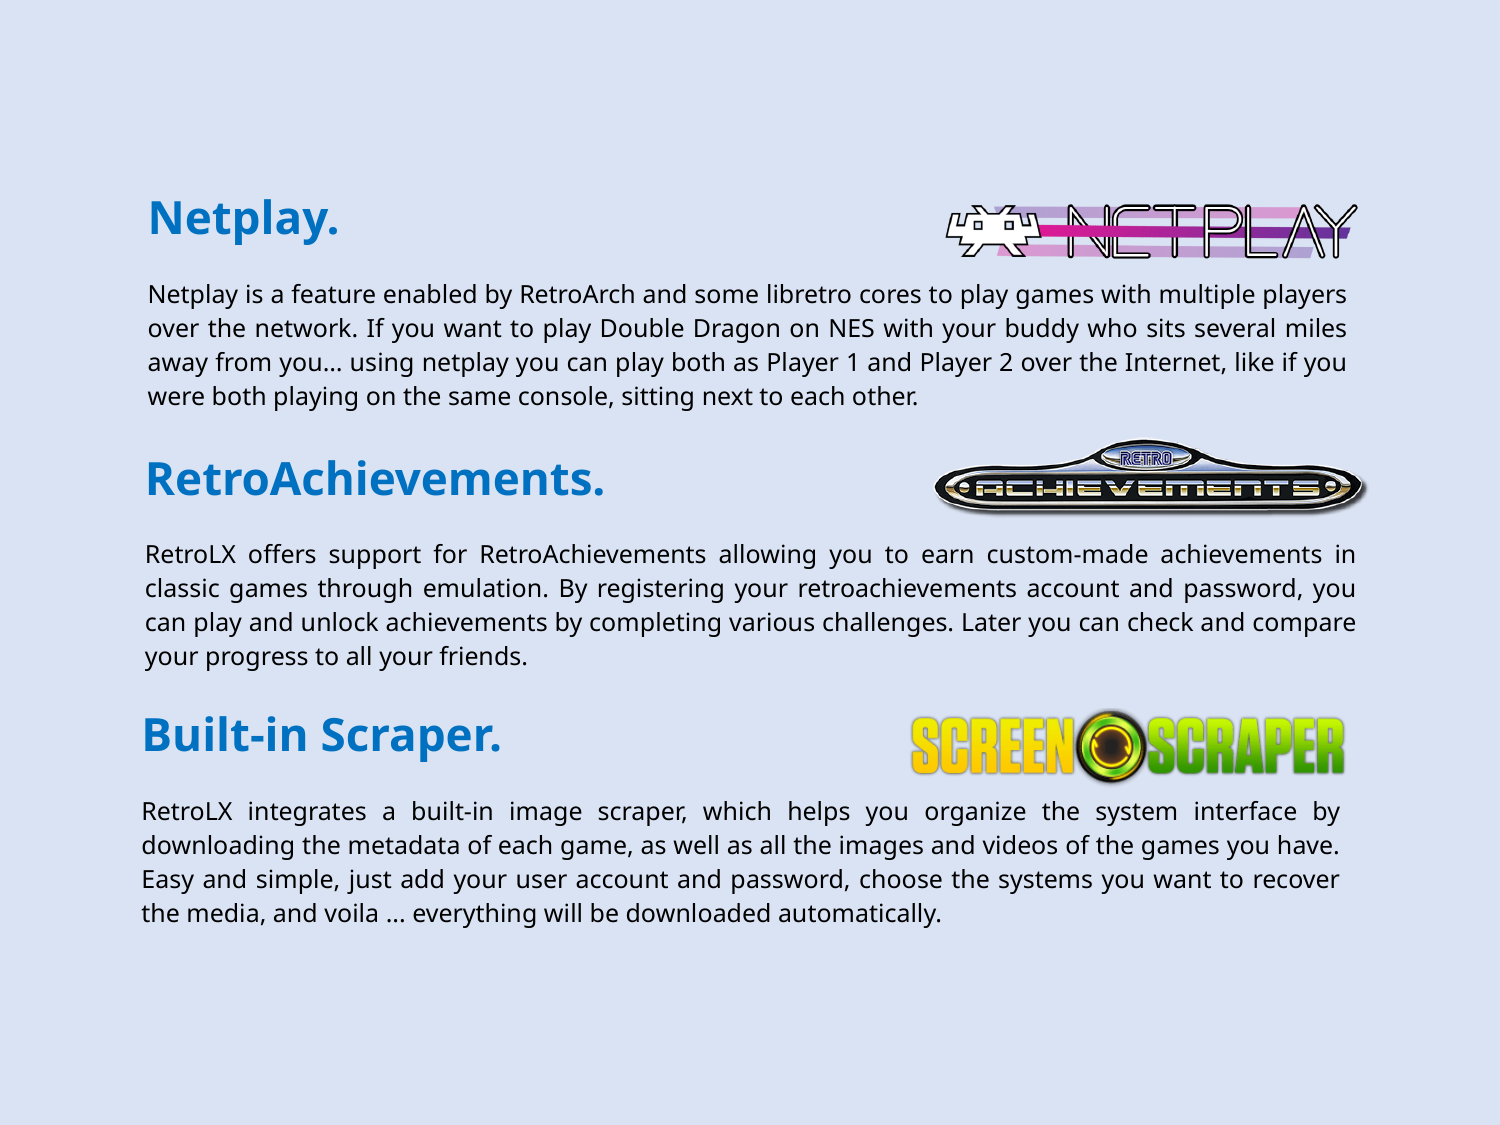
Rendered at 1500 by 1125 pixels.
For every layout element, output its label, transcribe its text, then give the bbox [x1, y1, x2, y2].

picture [933, 437, 1382, 526]
text_box Netplay. Netplay is a feature enabled by RetroArch and some libretro cores to play games with multiple players over the network. If you want to play Double Dragon on NES with your buddy who sits several miles away from you… using netplay you can play both as Player 1 and Player 2 over the Internet, like if you were both playing on the same console, sitting next to each other. [133, 178, 1370, 420]
text_box RetroAchievements. RetroLX offers support for RetroAchievements allowing you to earn custom-made achievements in classic games through emulation. By registering your retroachievements account and password, you can play and unlock achievements by completing various challenges. Later you can check and compare your progress to all your friends. [130, 438, 1374, 680]
text_box Built-in Scraper. RetroLX integrates a built-in image scraper, which helps you organize the system interface by downloading the metadata of each game, as well as all the images and videos of the games you have. Easy and simple, just add your user account and password, choose the systems you want to recover the media, and voila ... everything will be downloaded automatically. [126, 695, 1370, 937]
